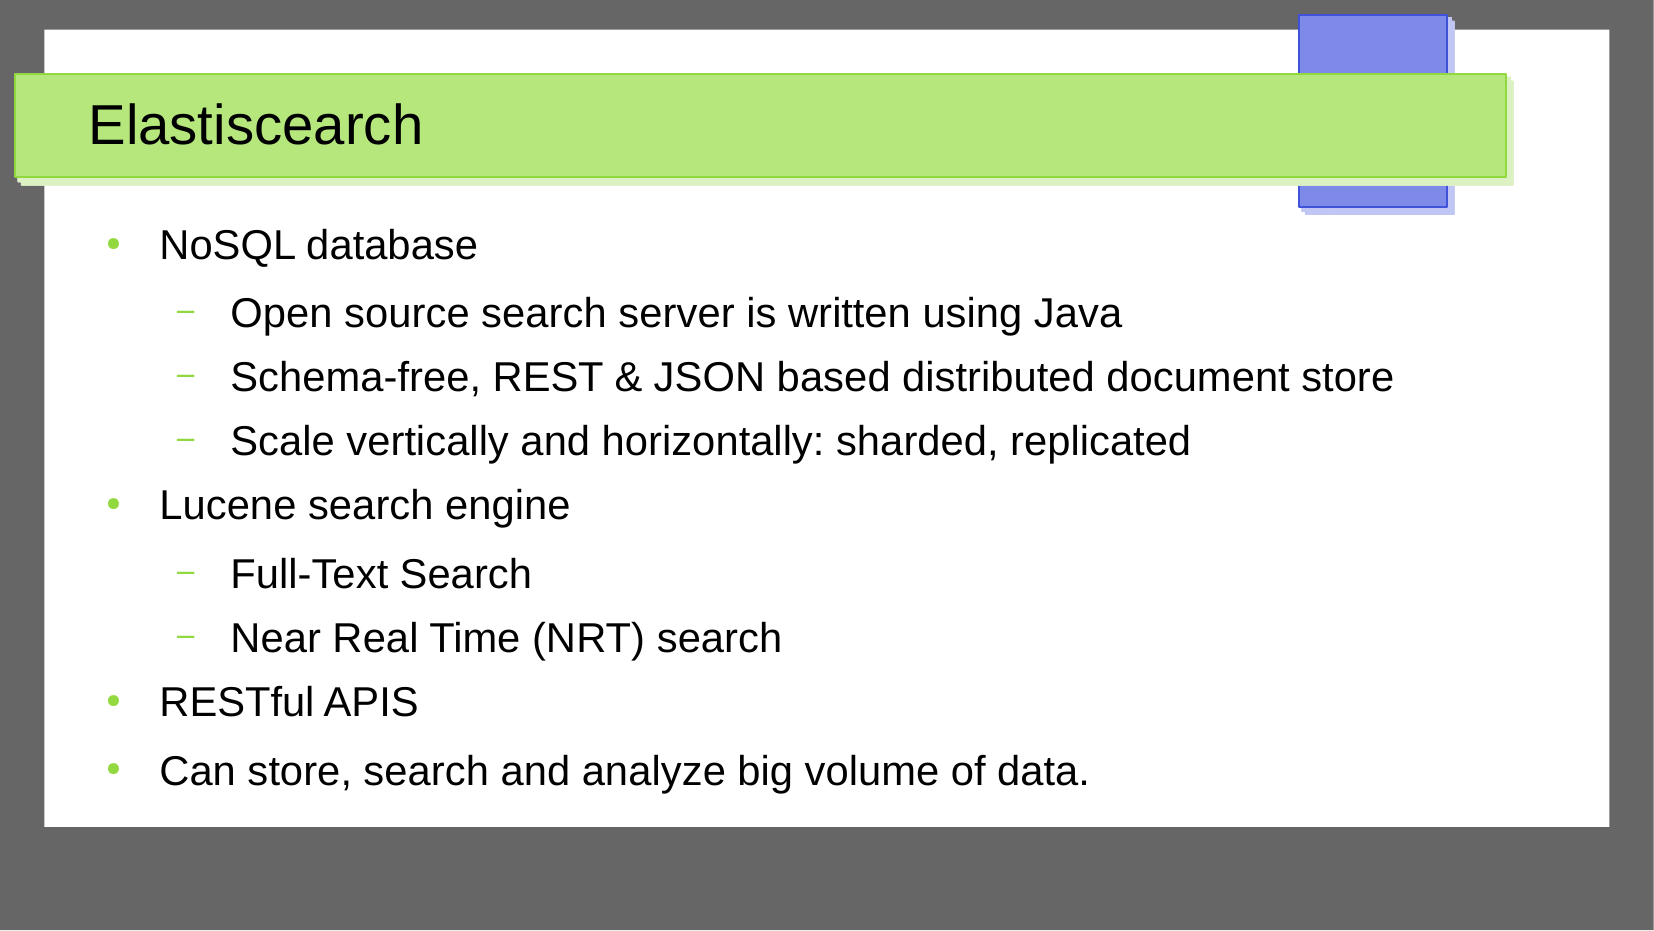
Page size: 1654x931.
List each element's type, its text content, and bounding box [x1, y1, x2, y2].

list NoSQL database Open source search server is written using Java Schema-free, REST & JSON based distributed document store Scale vertically and horizontally: sharded, replicated Lucene search engine Full-Text Search Near Real Time (NRT) search RESTful APIS Can store, search and analyze big volume of data. [88, 221, 1565, 813]
title Elastiscearch [88, 73, 1506, 178]
